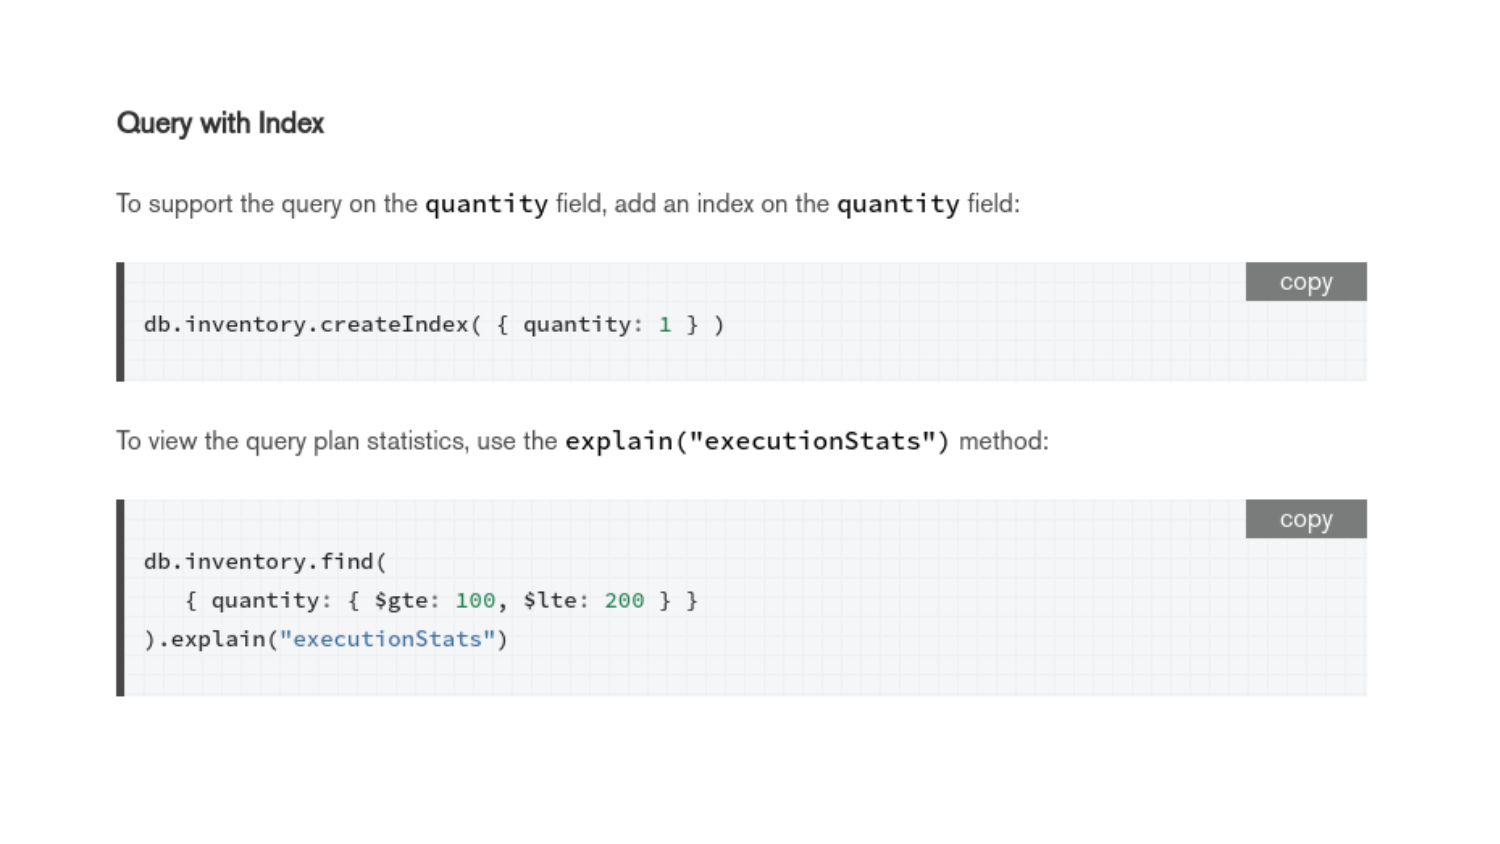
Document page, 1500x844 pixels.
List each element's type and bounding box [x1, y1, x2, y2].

picture [60, 64, 1440, 732]
